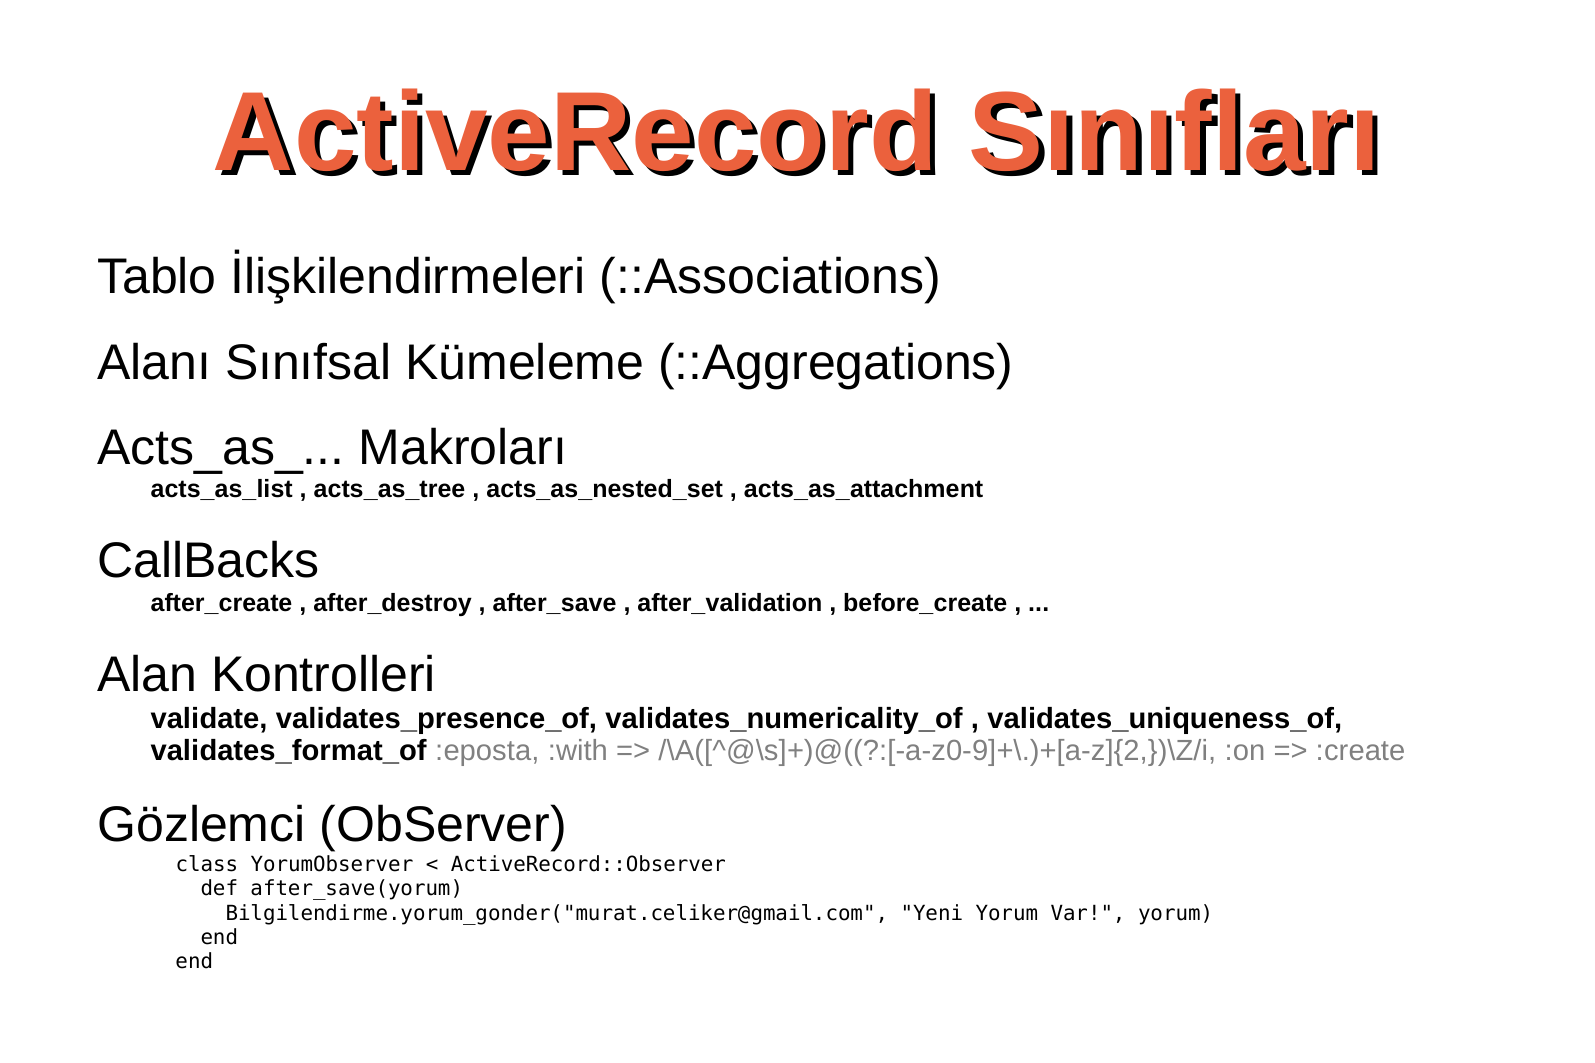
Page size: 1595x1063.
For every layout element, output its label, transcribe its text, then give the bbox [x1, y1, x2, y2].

title ActiveRecord Sınıfları [79, 42, 1515, 220]
list Tablo İlişkilendirmeleri (::Associations) Alanı Sınıfsal Kümeleme (::Aggregations) Acts_as_... Makroları acts_as_list , acts_as_tree , acts_as_nested_set , acts_as_attachment CallBacks after_create , after_destroy , after_save , after_validation , before_create , ... Alan Kontrolleri validate, validates_presence_of, validates_numericality_of , validates_uniqueness_of, validates_format_of :eposta, :with => /\A([^@\s]+)@((?:[-a-z0-9]+\.)+[a-z]{2,})\Z/i, :on => :create Gözlemci (ObServer) class YorumObserver < ActiveRecord::Observer def after_save(yorum) Bilgilendirme.yorum_gonder("murat.celiker@gmail.com", "Yeni Yorum Var!", yorum) end end [79, 248, 1515, 1063]
